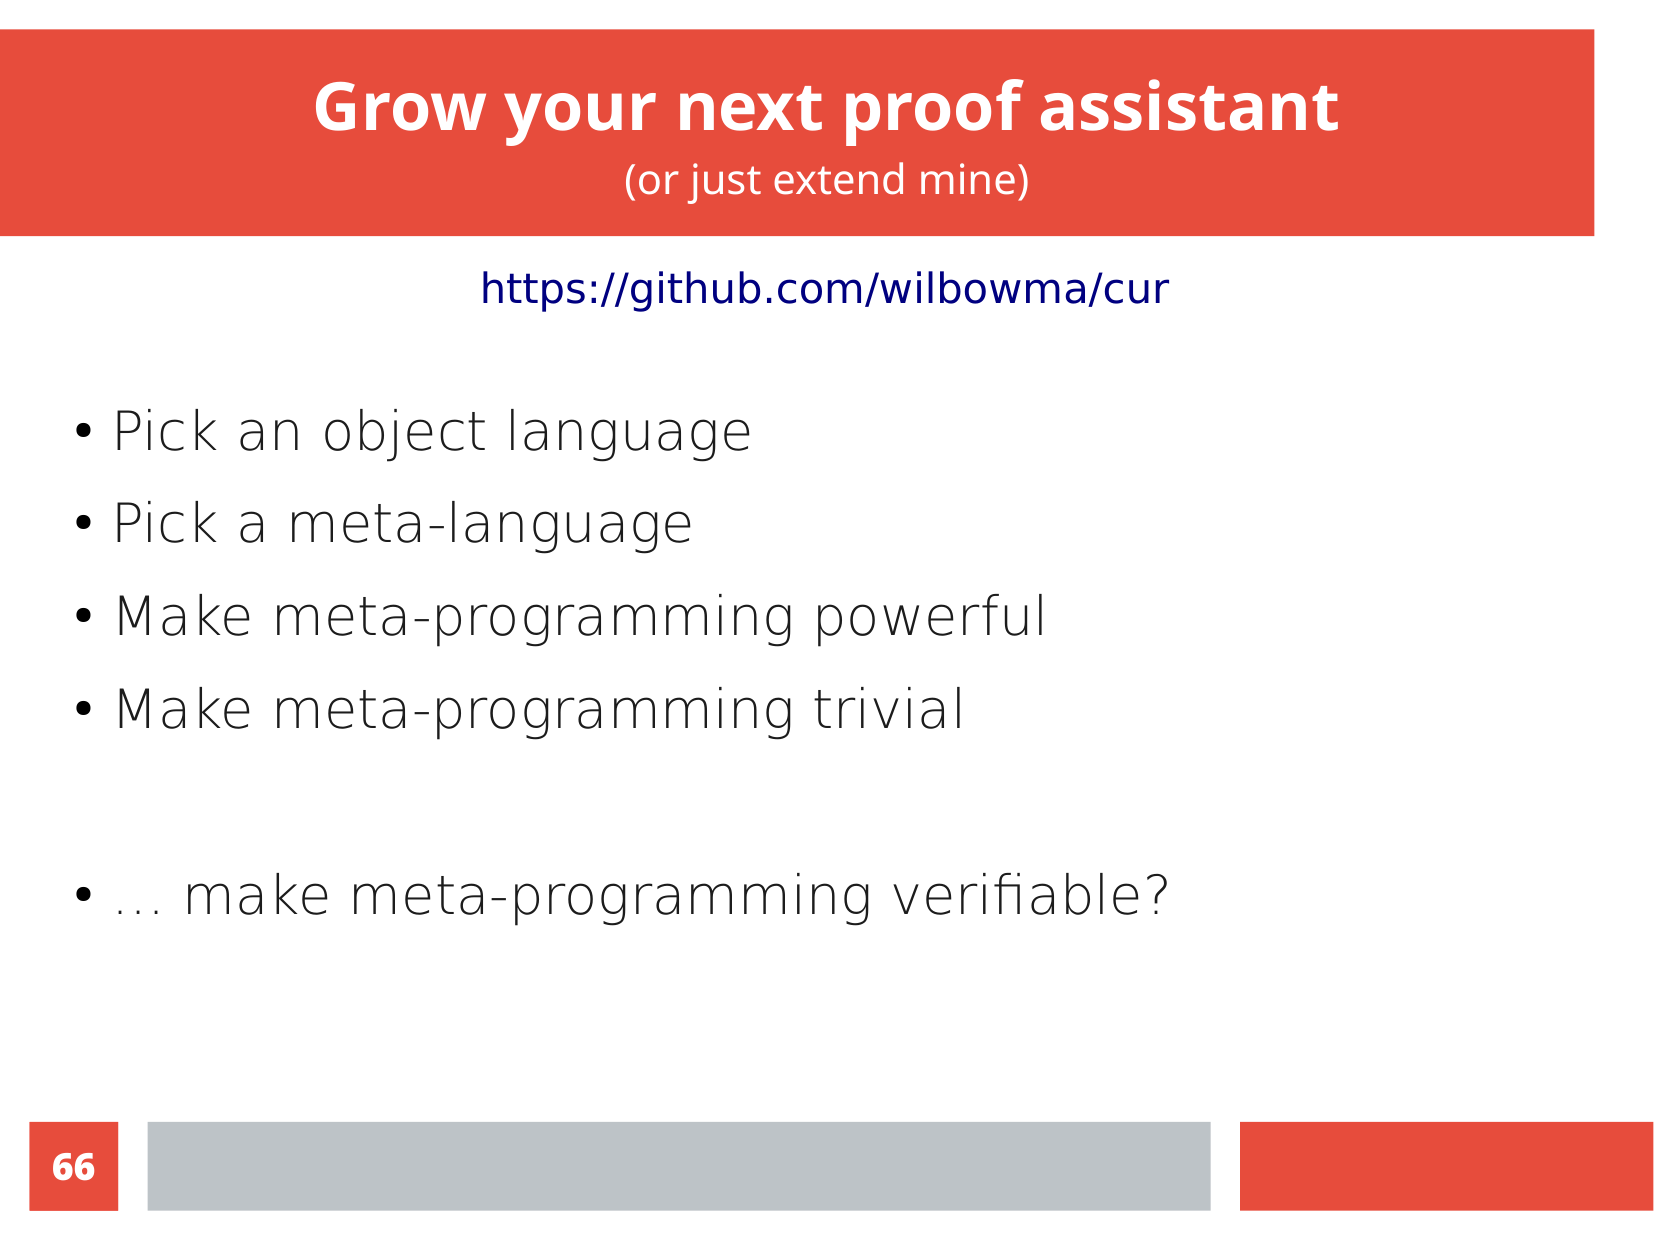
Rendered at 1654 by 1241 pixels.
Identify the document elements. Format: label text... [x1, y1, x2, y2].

text_box https://github.com/wilbowma/cur [465, 257, 1186, 322]
title Grow your next proof assistant (or just extend mine) [59, 59, 1595, 207]
list Pick an object language Pick a meta-language Make meta-programming powerful Make meta-programming trivial … make meta-programming verifiable? [59, 324, 1565, 1093]
